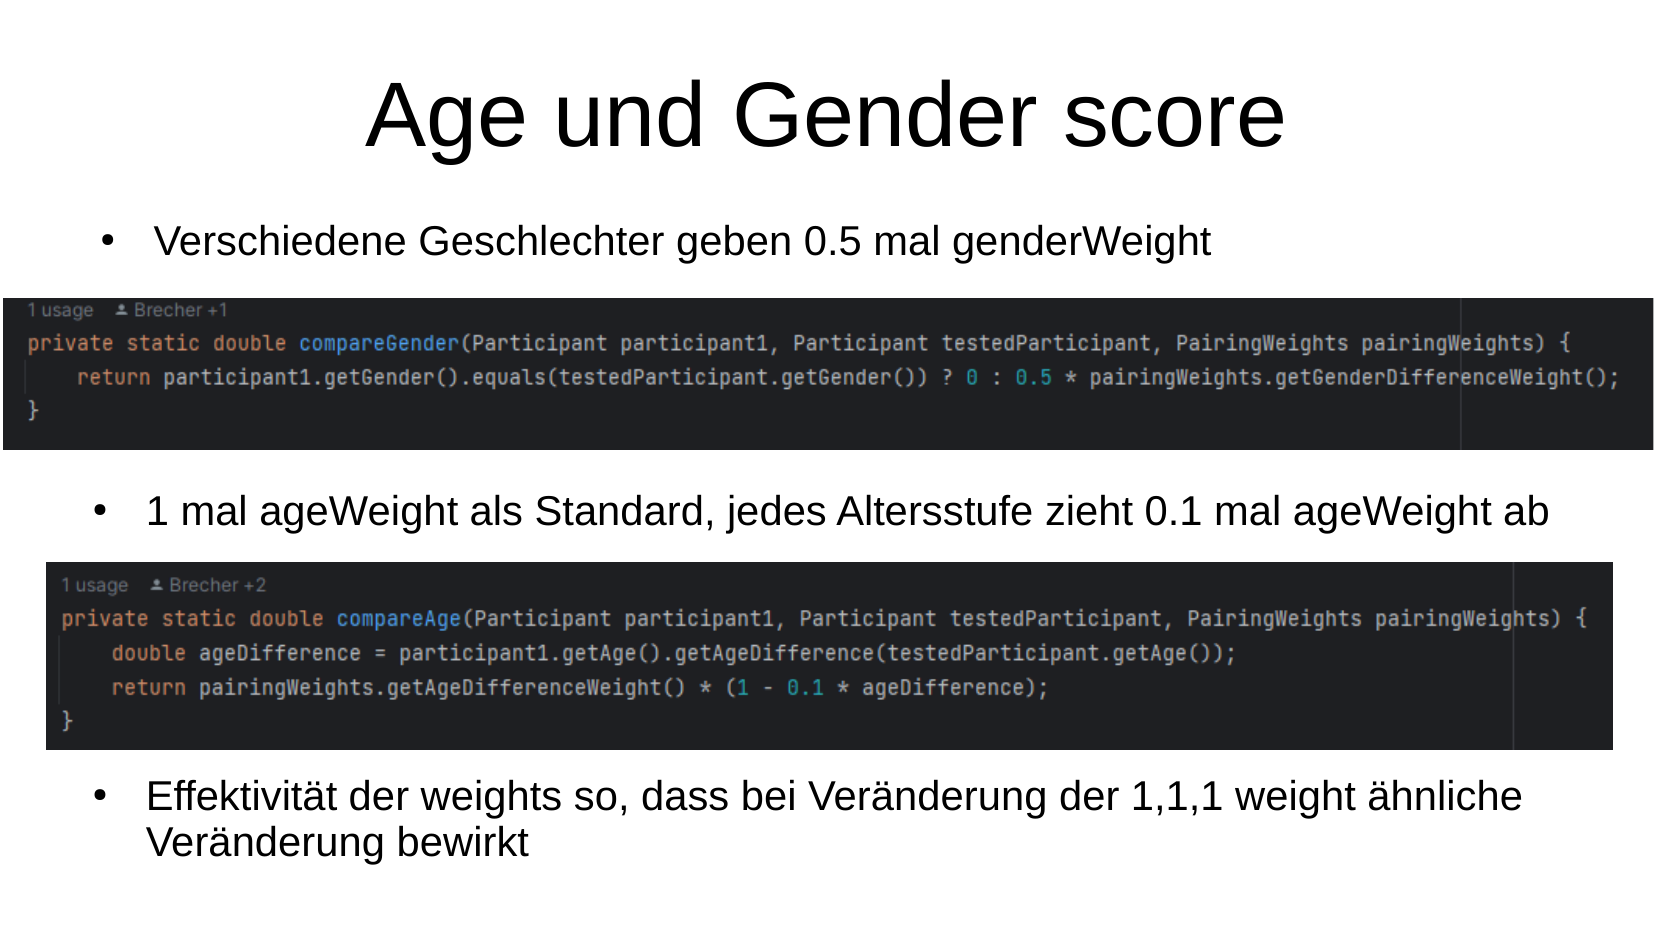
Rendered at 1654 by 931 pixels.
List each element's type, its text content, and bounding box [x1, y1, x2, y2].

list 1 mal ageWeight als Standard, jedes Altersstufe zieht 0.1 mal ageWeight ab [75, 487, 1564, 645]
picture [46, 562, 1613, 751]
list Effektivität der weights so, dass bei Veränderung der 1,1,1 weight ähnliche Veränderung bewirkt [75, 772, 1564, 931]
picture [3, 298, 1654, 451]
title Age und Gender score [82, 37, 1571, 193]
list Verschiedene Geschlechter geben 0.5 mal genderWeight [82, 217, 1571, 298]
